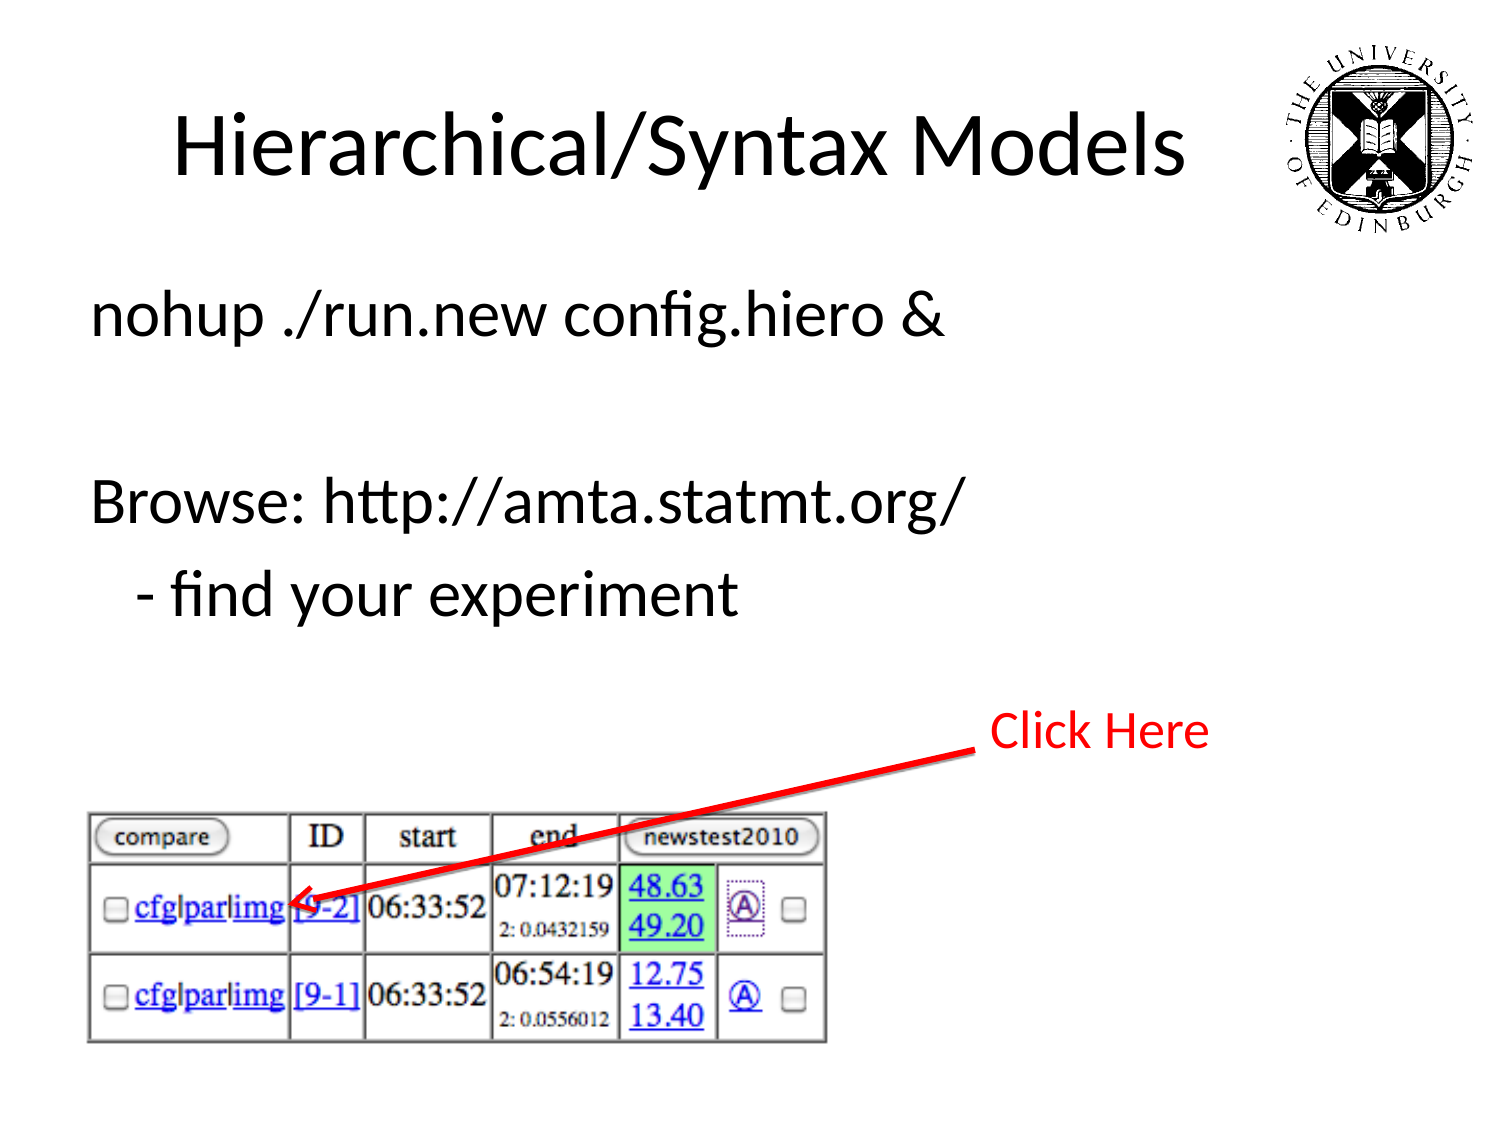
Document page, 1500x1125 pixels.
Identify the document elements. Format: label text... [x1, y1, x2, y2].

picture [75, 789, 884, 1075]
list nohup ./run.new config.hiero & Browse: http://amta.statmt.org/ - find your experiment [75, 262, 1425, 1005]
picture [1286, 45, 1473, 233]
title Hierarchical/Syntax Models [75, 45, 1286, 233]
text_box Click Here [976, 687, 1226, 768]
